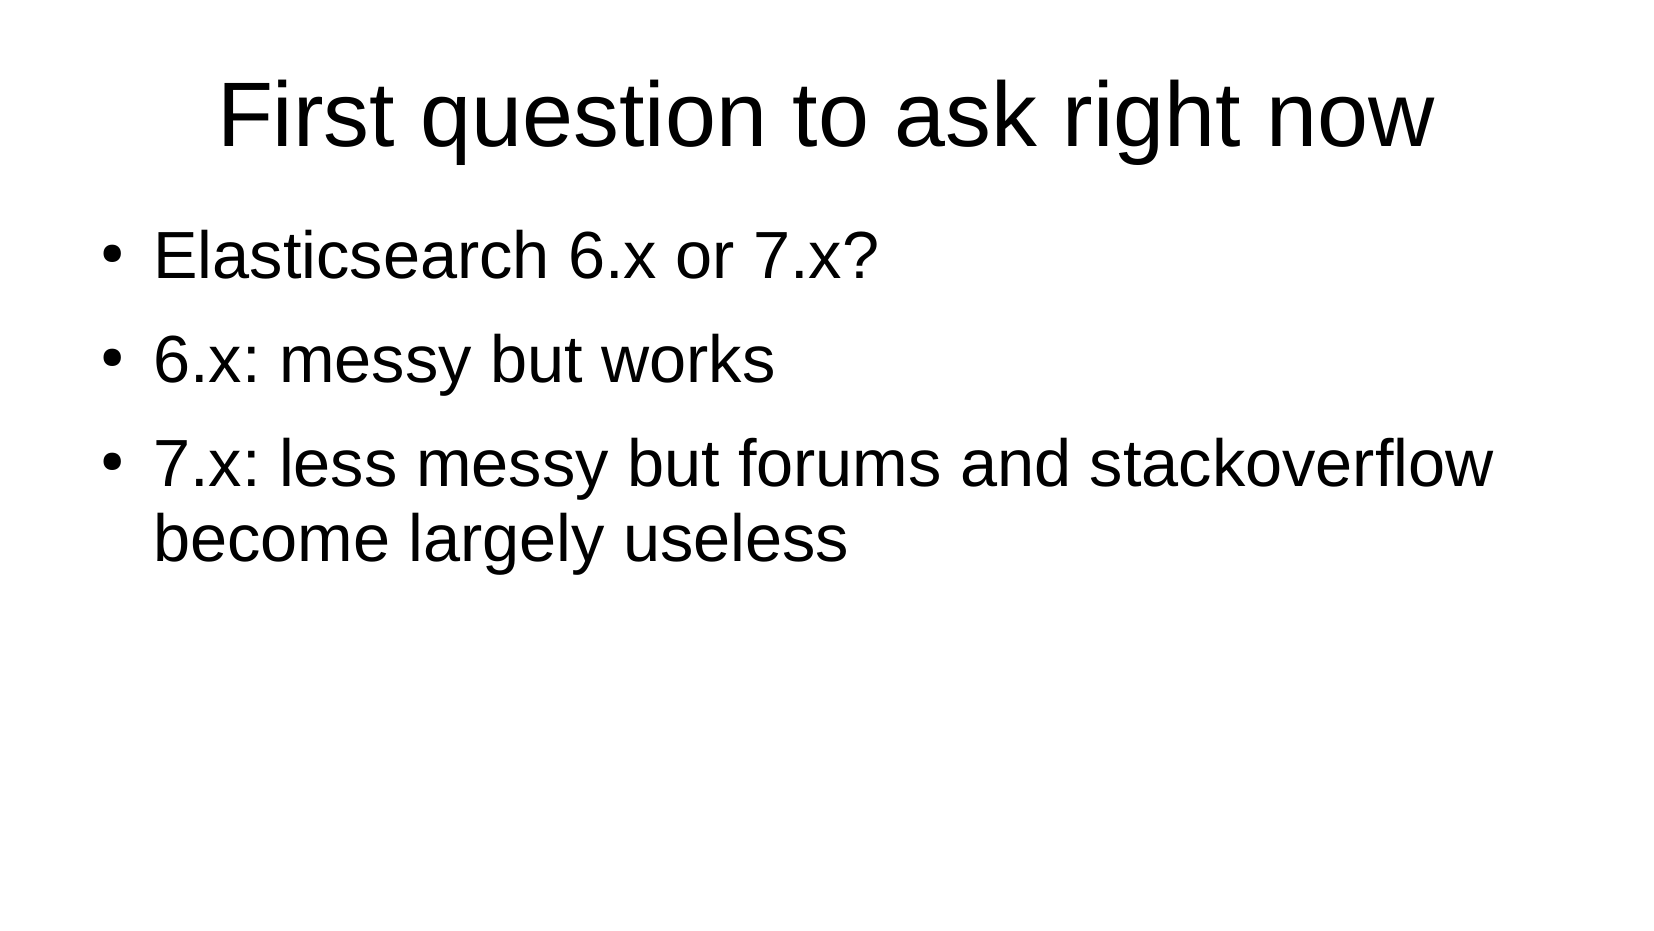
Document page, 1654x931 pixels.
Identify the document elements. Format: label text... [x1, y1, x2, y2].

list Elasticsearch 6.x or 7.x? 6.x: messy but works 7.x: less messy but forums and stackoverflow become largely useless [82, 217, 1571, 758]
title First question to ask right now [82, 37, 1571, 193]
